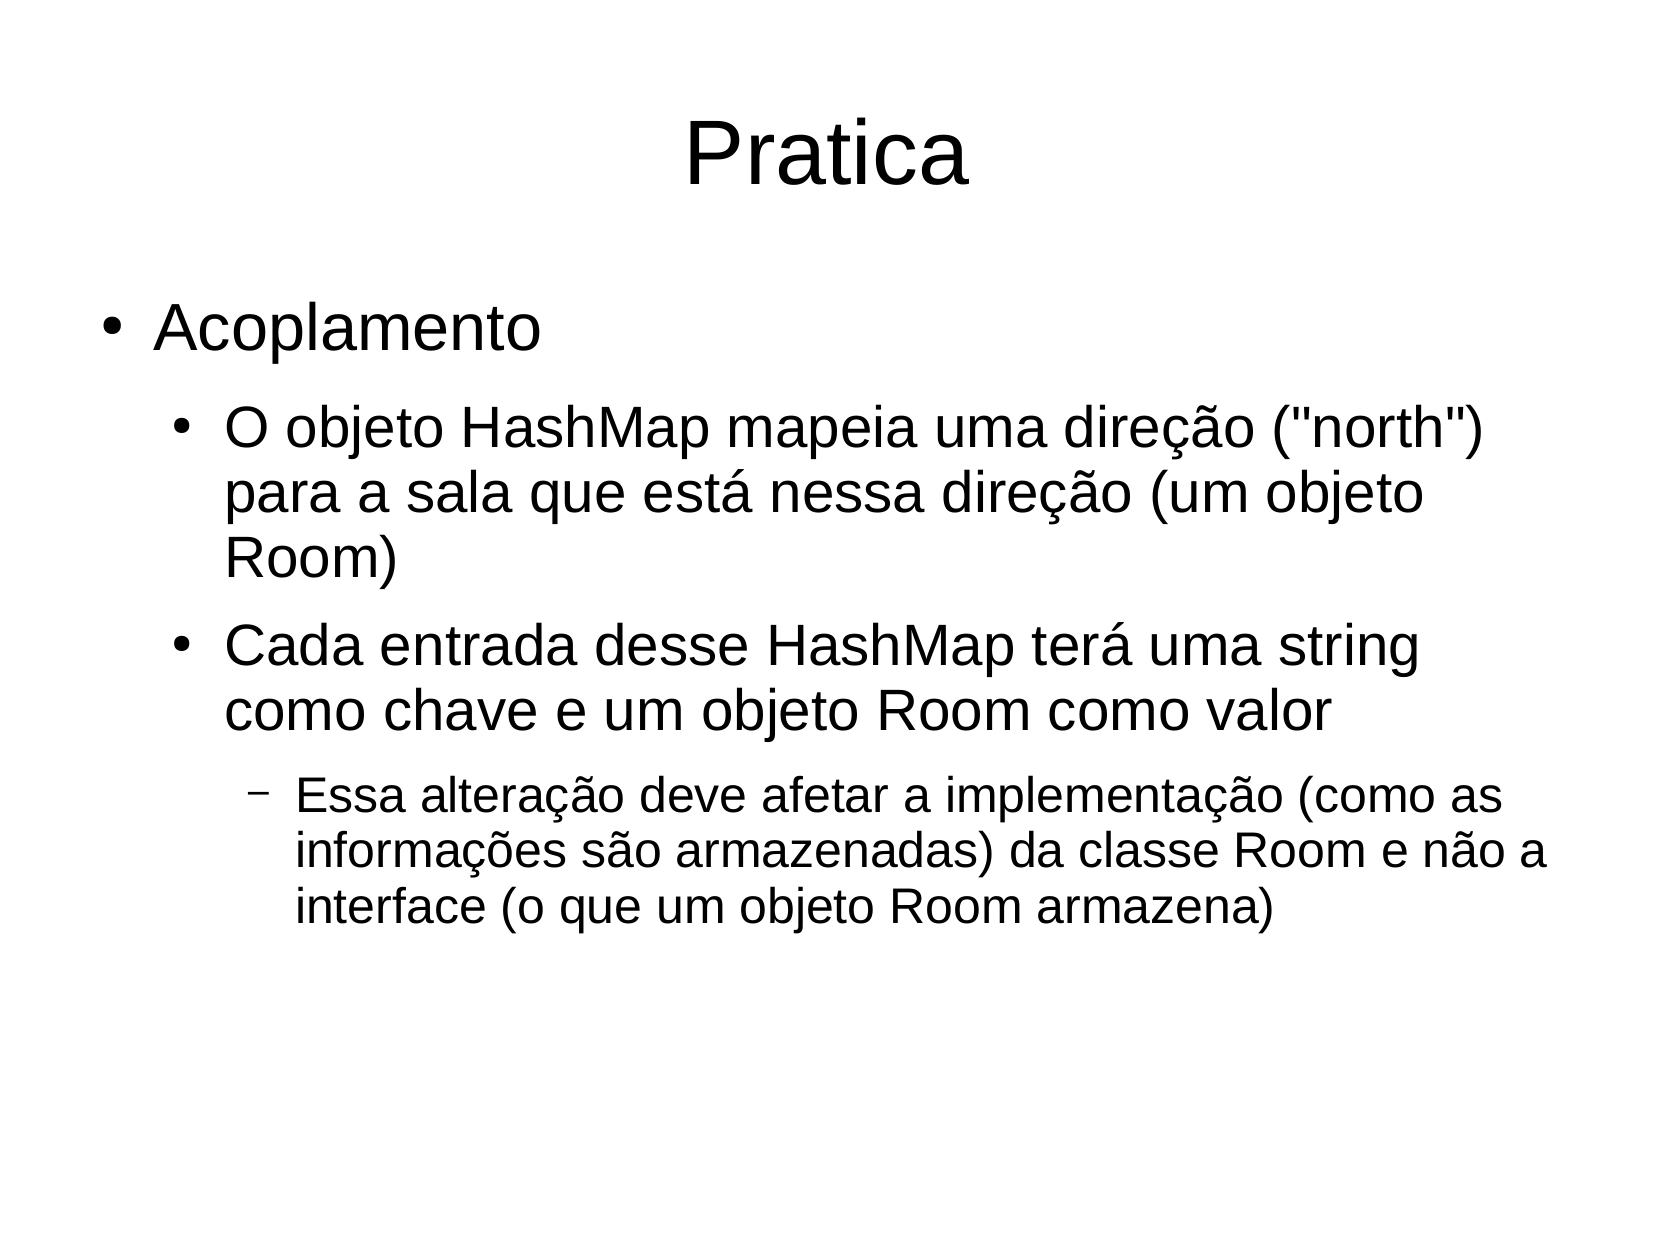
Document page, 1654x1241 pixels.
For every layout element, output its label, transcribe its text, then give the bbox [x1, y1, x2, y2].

title Pratica [82, 49, 1571, 257]
list Acoplamento O objeto HashMap mapeia uma direção ("north") para a sala que está nessa direção (um objeto Room) Cada entrada desse HashMap terá uma string como chave e um objeto Room como valor Essa alteração deve afetar a implementação (como as informações são armazenadas) da classe Room e não a interface (o que um objeto Room armazena) [82, 290, 1571, 1109]
